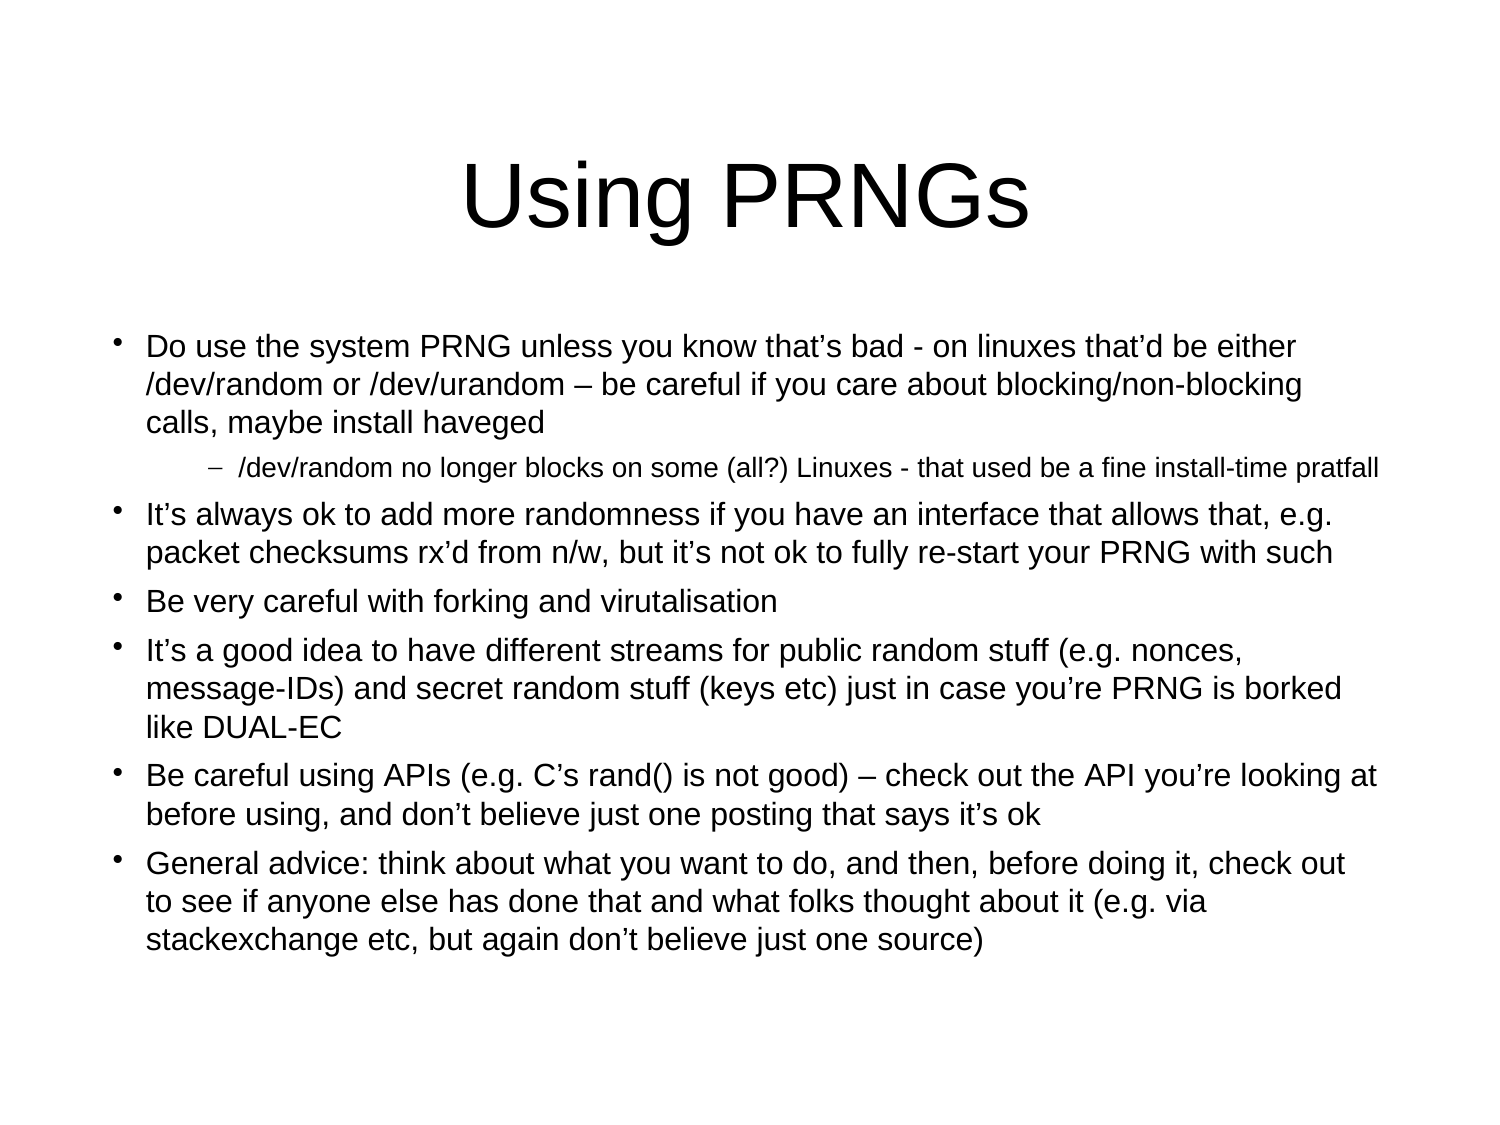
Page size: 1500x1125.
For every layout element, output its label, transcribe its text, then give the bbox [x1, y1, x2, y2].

title Using PRNGs [112, 99, 1381, 281]
list Do use the system PRNG unless you know that’s bad - on linuxes that’d be either /dev/random or /dev/urandom – be careful if you care about blocking/non-blocking calls, maybe install haveged /dev/random no longer blocks on some (all?) Linuxes - that used be a fine install-time pratfall It’s always ok to add more randomness if you have an interface that allows that, e.g. packet checksums rx’d from n/w, but it’s not ok to fully re-start your PRNG with such Be very careful with forking and virutalisation It’s a good idea to have different streams for public random stuff (e.g. nonces, message-IDs) and secret random stuff (keys etc) just in case you’re PRNG is borked like DUAL-EC Be careful using APIs (e.g. C’s rand() is not good) – check out the API you’re looking at before using, and don’t believe just one posting that says it’s ok General advice: think about what you want to do, and then, before doing it, check out to see if anyone else has done that and what folks thought about it (e.g. via stackexchange etc, but again don’t believe just one source) [112, 324, 1381, 994]
